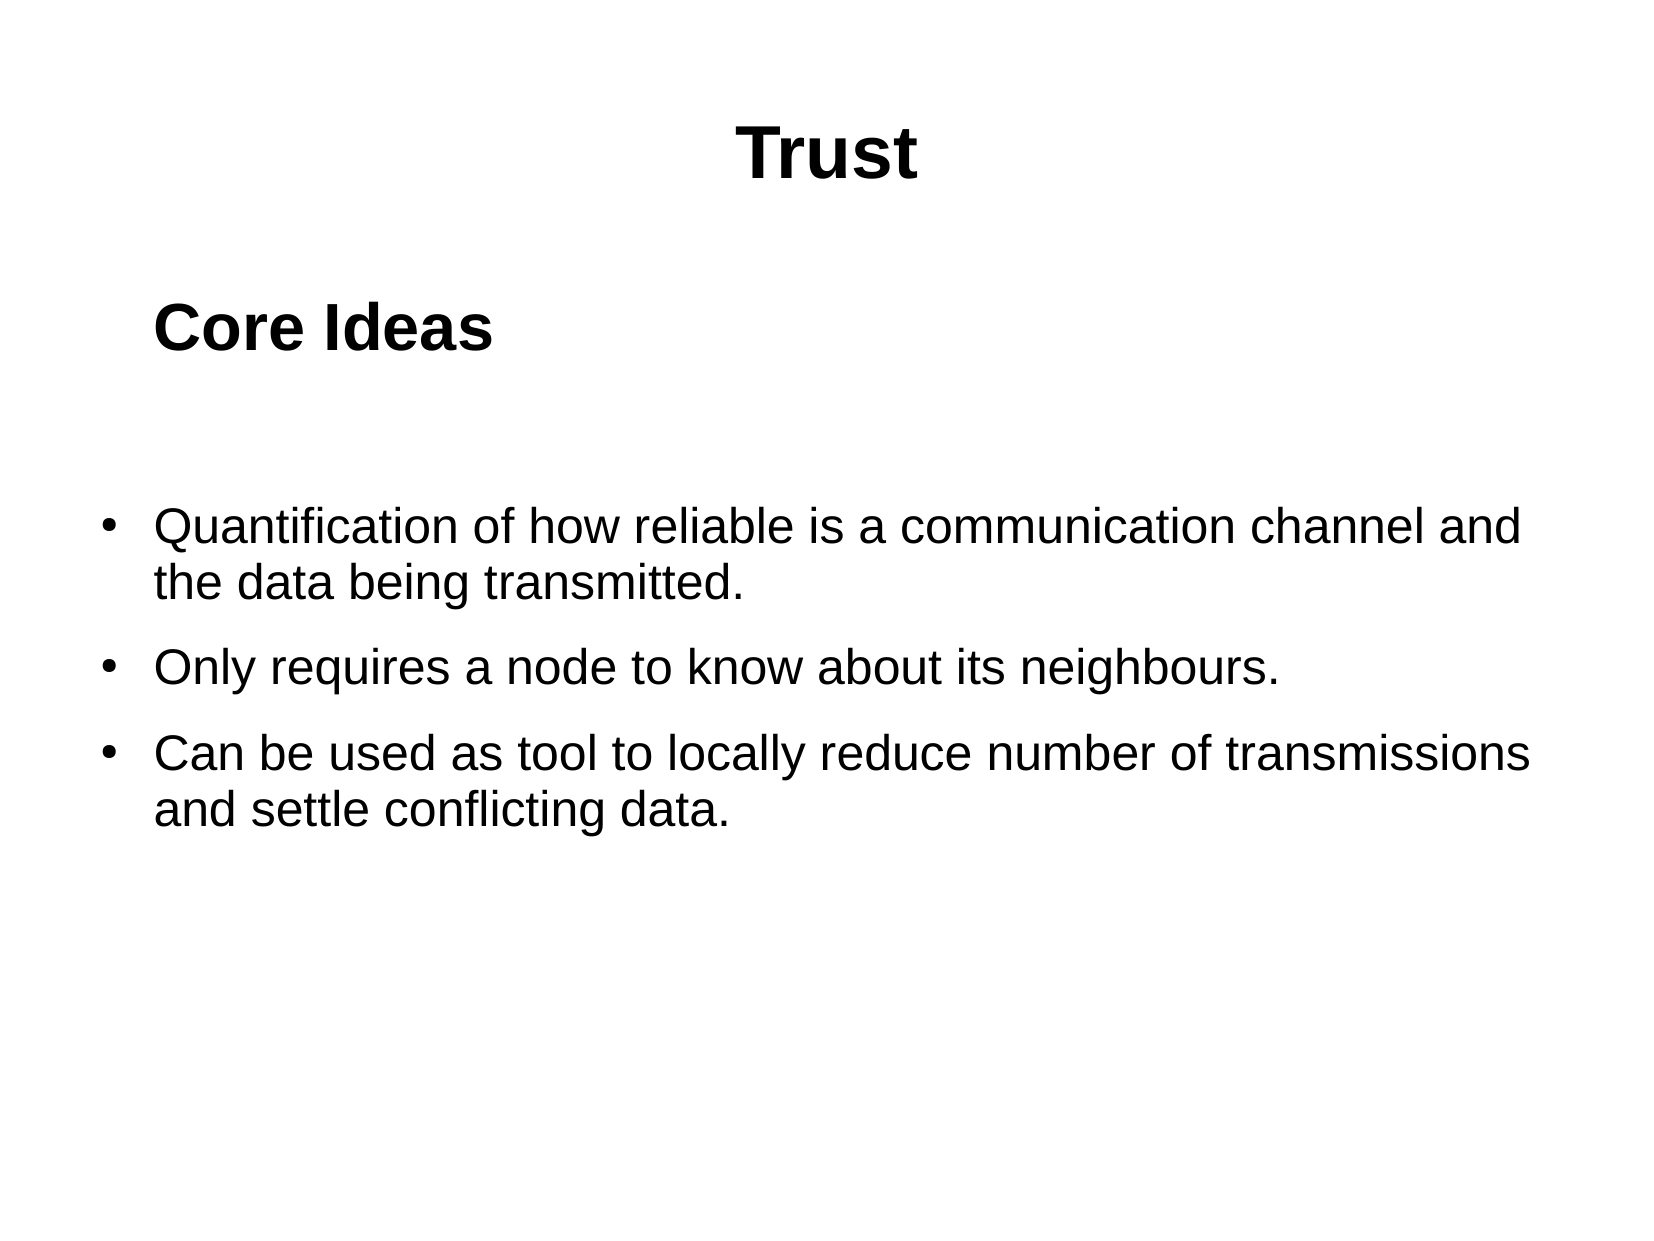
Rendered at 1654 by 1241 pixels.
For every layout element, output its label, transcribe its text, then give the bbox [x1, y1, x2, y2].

list Core Ideas Quantification of how reliable is a communication channel and the data being transmitted. Only requires a node to know about its neighbours. Can be used as tool to locally reduce number of transmissions and settle conflicting data. [82, 290, 1571, 1109]
title Trust [82, 49, 1571, 257]
